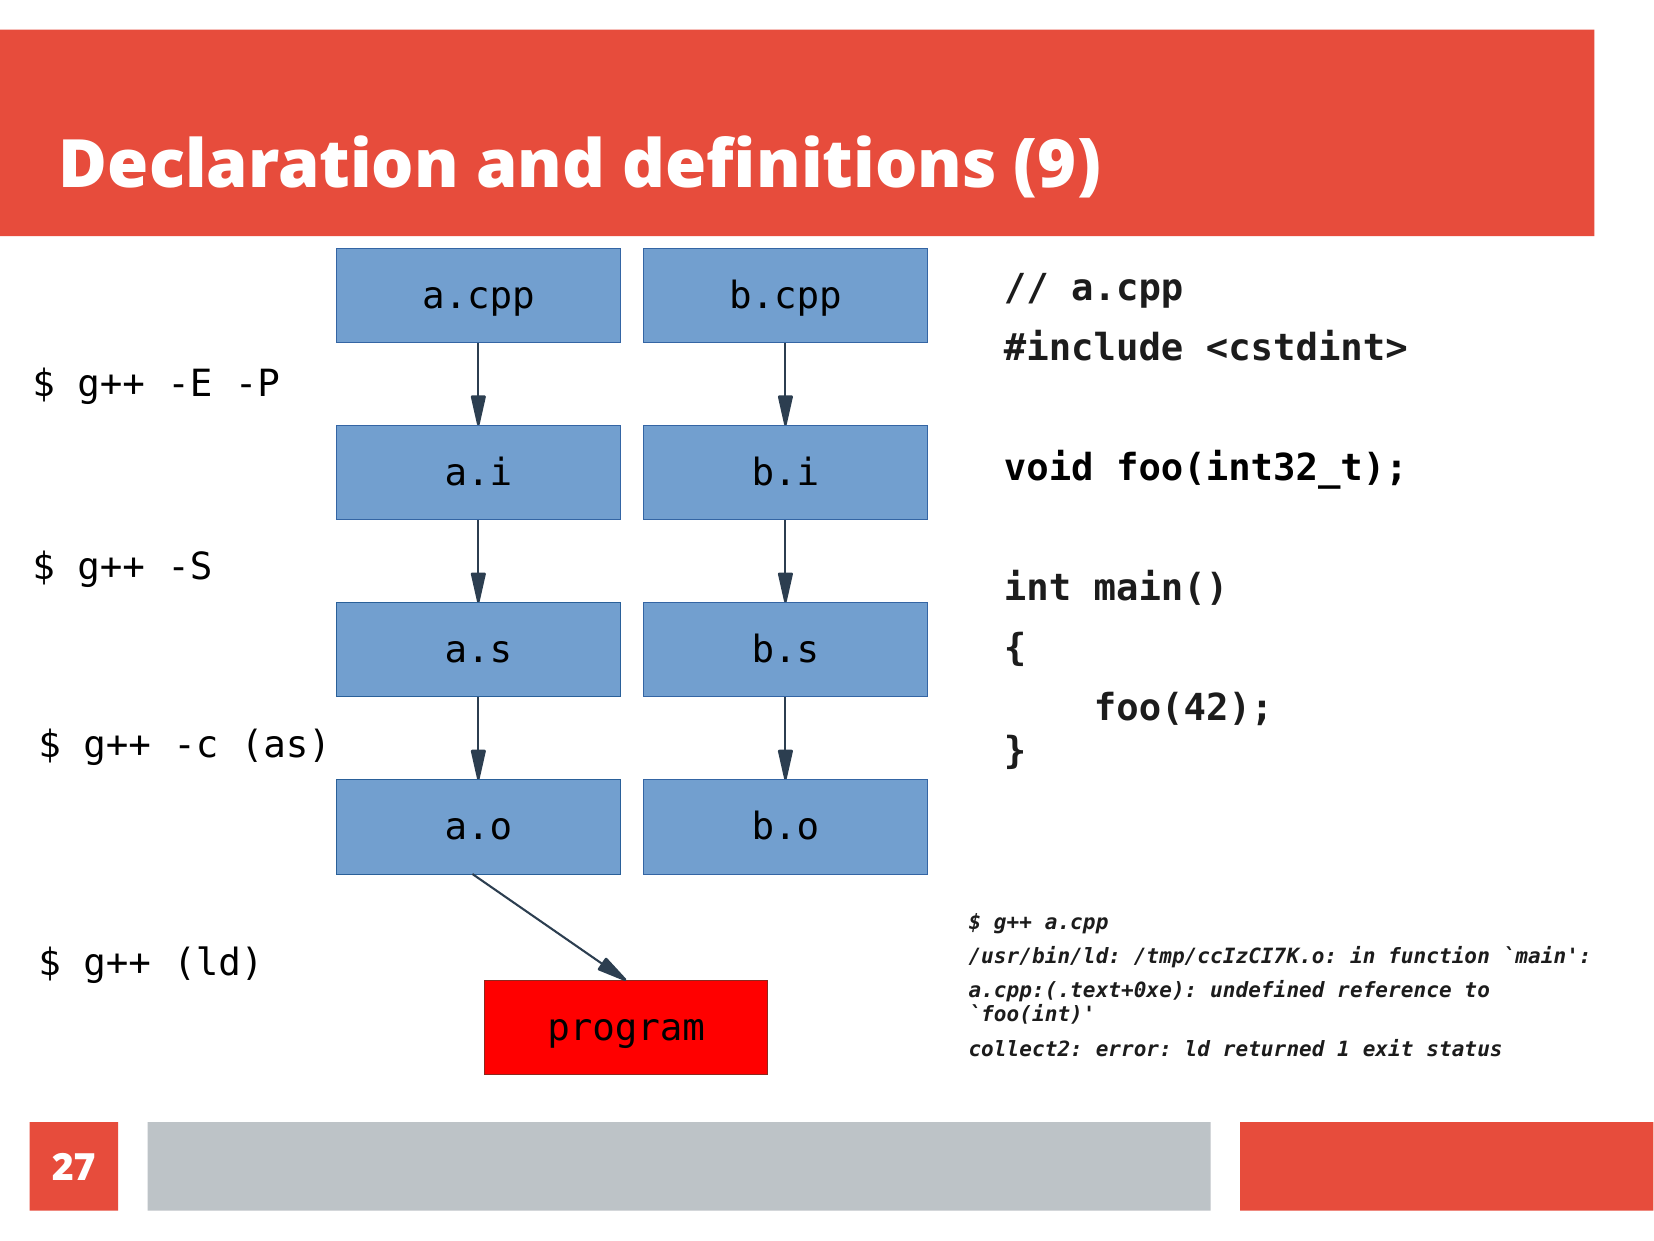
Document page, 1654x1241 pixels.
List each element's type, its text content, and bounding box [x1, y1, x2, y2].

text_box a.i [336, 425, 621, 520]
list // a.cpp #include <cstdint> void foo(int32_t); int main() { foo(42); } [1003, 265, 1536, 780]
text_box a.s [336, 602, 621, 697]
text_box $ g++ -E -P [17, 330, 302, 438]
text_box $ g++ (ld) [23, 909, 308, 1016]
text_box $ g++ -S [17, 513, 302, 621]
text_box a.o [336, 779, 621, 875]
list $ g++ a.cpp /usr/bin/ld: /tmp/ccIzCI7K.o: in function `main': a.cpp:(.text+0xe): undefined reference to `foo(int)' collect2: error: ld returned 1 exit status [968, 909, 1630, 1063]
text_box b.s [643, 602, 928, 697]
text_box a.cpp [336, 248, 621, 343]
text_box program [484, 980, 768, 1075]
text_box $ g++ -c (as) [23, 690, 349, 798]
text_box b.cpp [643, 248, 928, 343]
text_box b.o [643, 779, 928, 875]
title Declaration and definitions (9) [59, 59, 1595, 207]
text_box b.i [643, 425, 928, 520]
